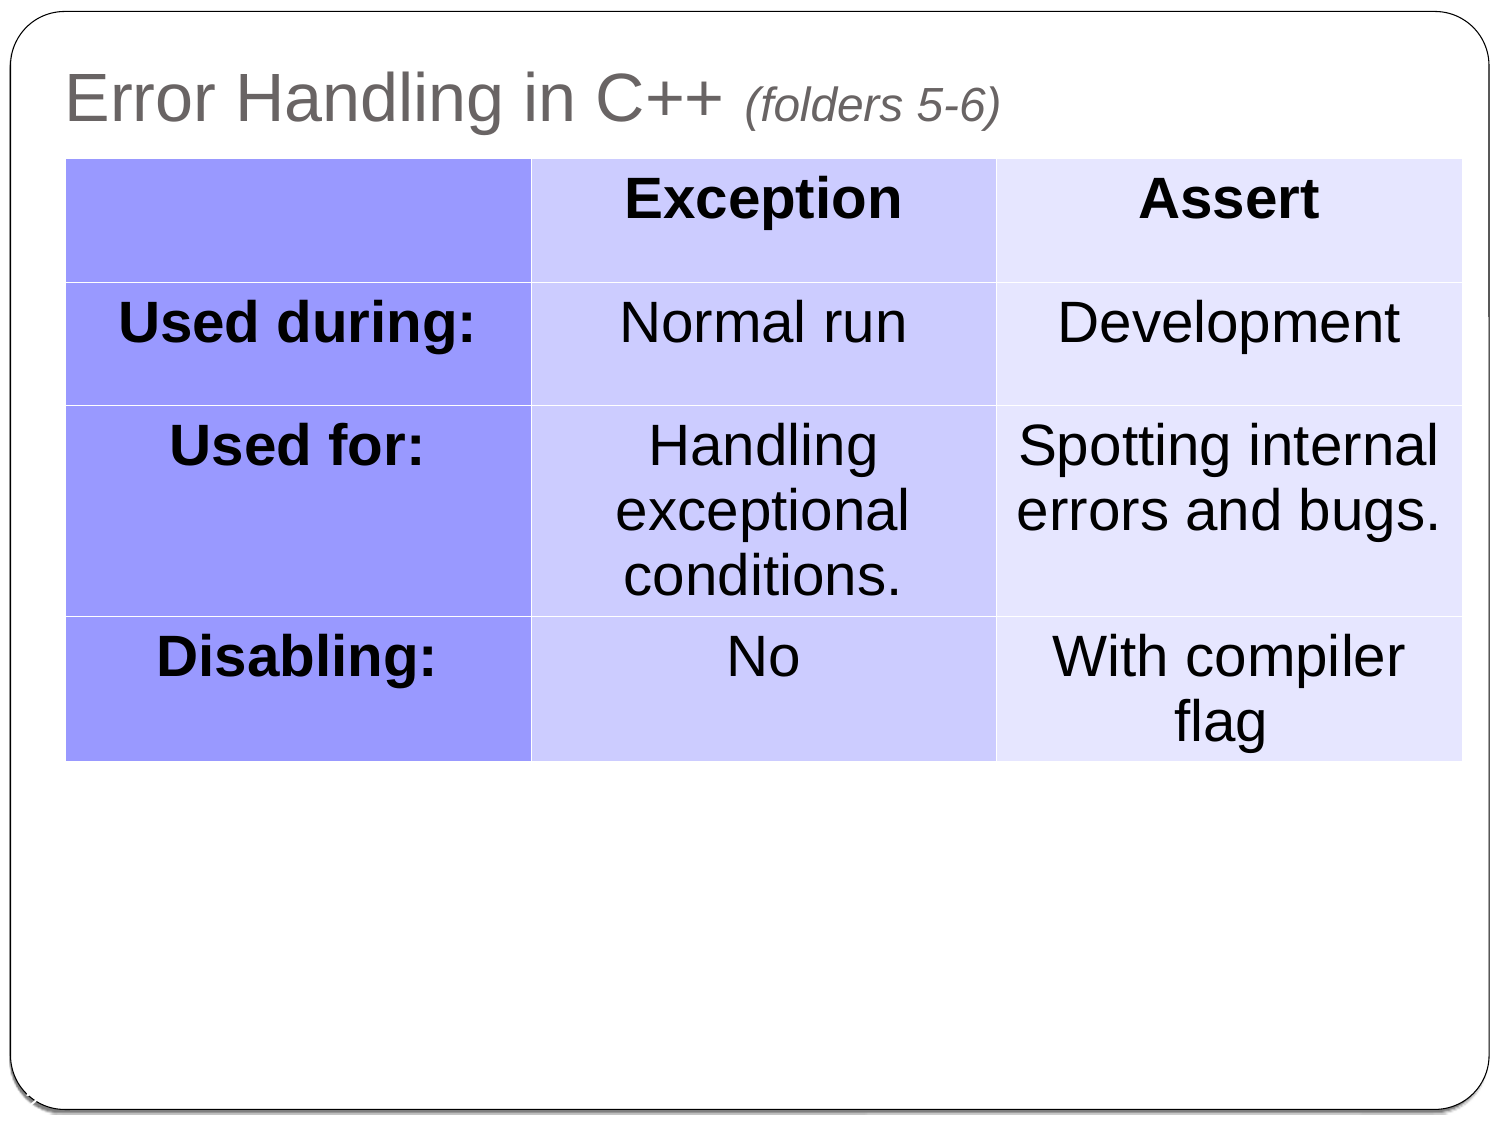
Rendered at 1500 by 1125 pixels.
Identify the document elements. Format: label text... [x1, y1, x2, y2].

table_cell Development [997, 283, 1462, 405]
table_cell Normal run [532, 283, 996, 405]
slide_number <number> [0, 1074, 50, 1125]
table_cell Spotting internal errors and bugs. [997, 406, 1462, 616]
table_cell Used for: [66, 406, 531, 616]
table_cell With compiler flag [997, 617, 1462, 761]
table_header Assert [997, 159, 1462, 282]
table_cell Disabling: [66, 617, 531, 761]
table_header [66, 159, 531, 282]
table_cell Used during: [66, 283, 531, 405]
table_cell Handling exceptional conditions. [532, 406, 996, 616]
table_header Exception [532, 159, 996, 282]
title Error Handling in C++ (folders 5-6) [50, 45, 1450, 150]
table_cell No [532, 617, 996, 761]
